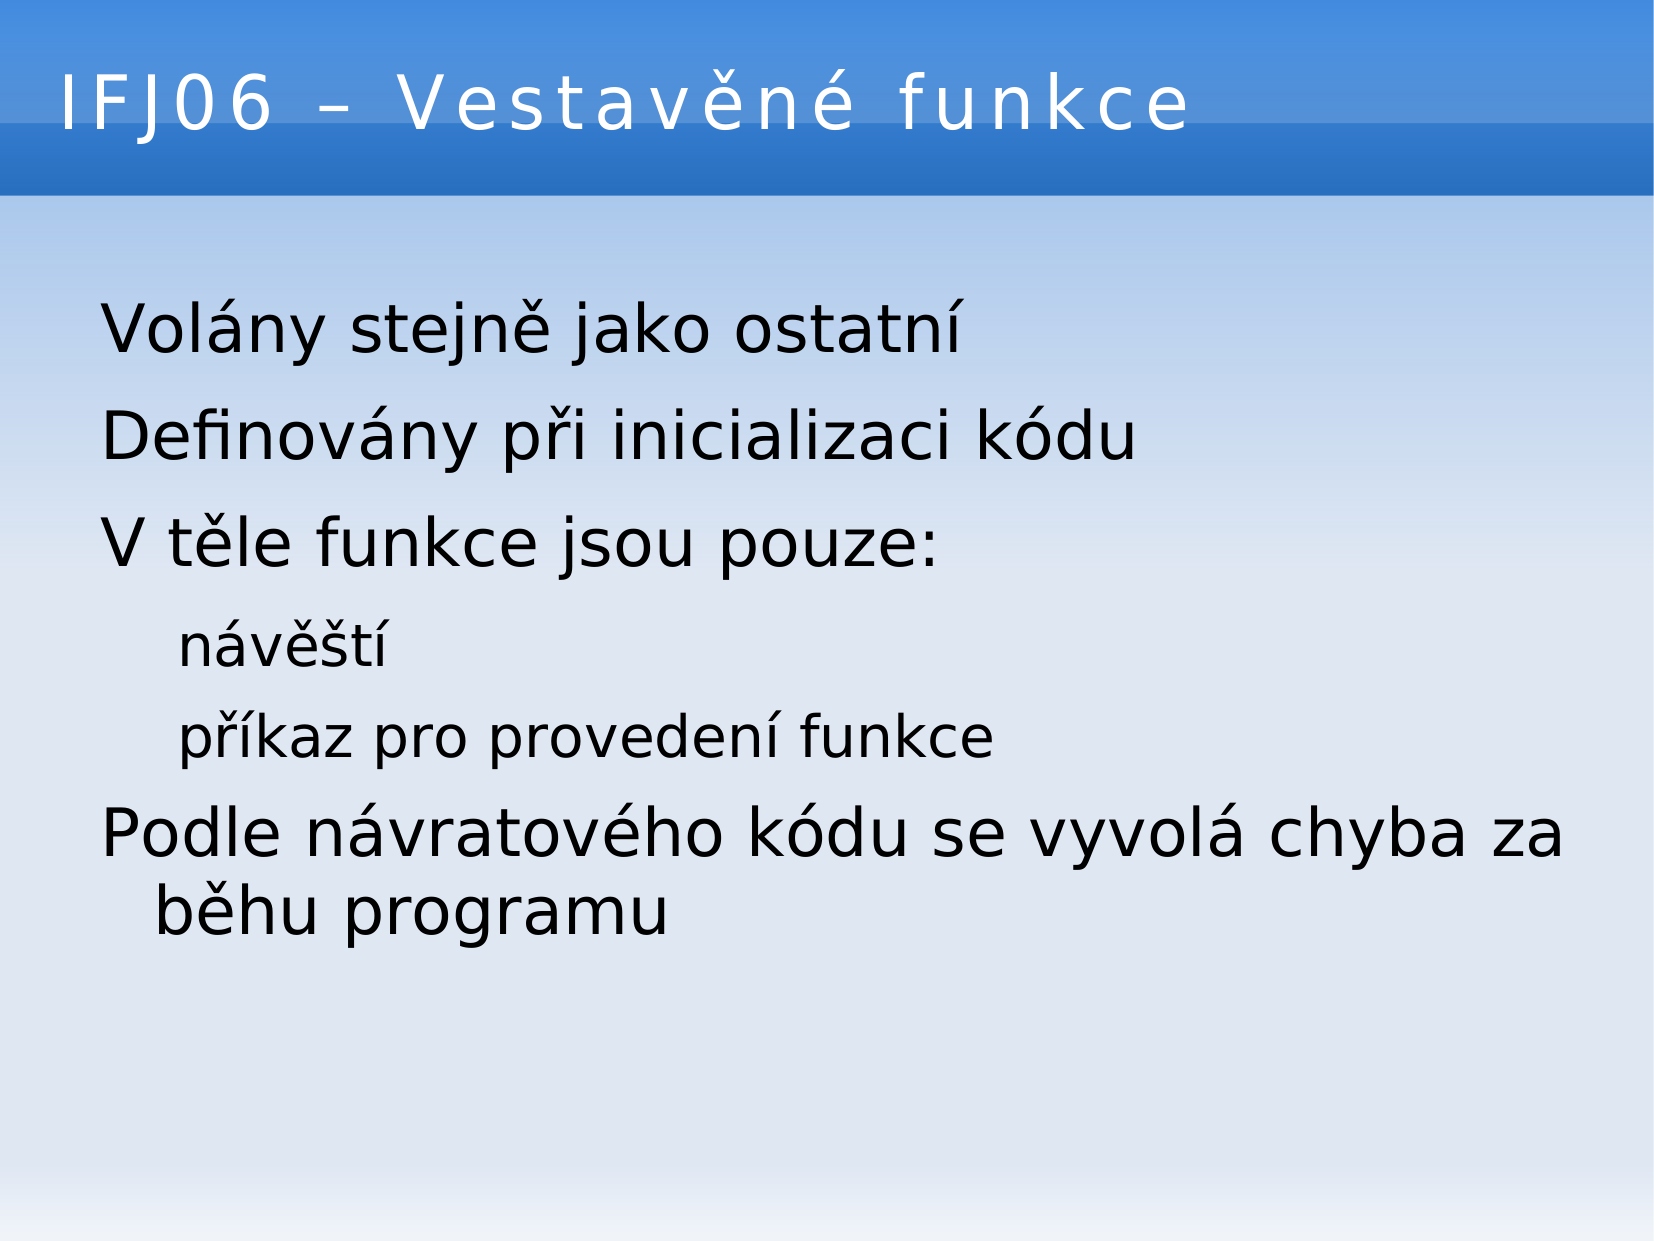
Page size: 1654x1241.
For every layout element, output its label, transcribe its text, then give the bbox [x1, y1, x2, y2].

title IFJ06 – Vestavěné funkce [59, 29, 1270, 178]
list Volány stejně jako ostatní Definovány při inicializaci kódu V těle funkce jsou pouze: návěští příkaz pro provedení funkce Podle návratového kódu se vyvolá chyba za běhu programu [82, 290, 1571, 1094]
picture [0, 0, 1654, 1241]
